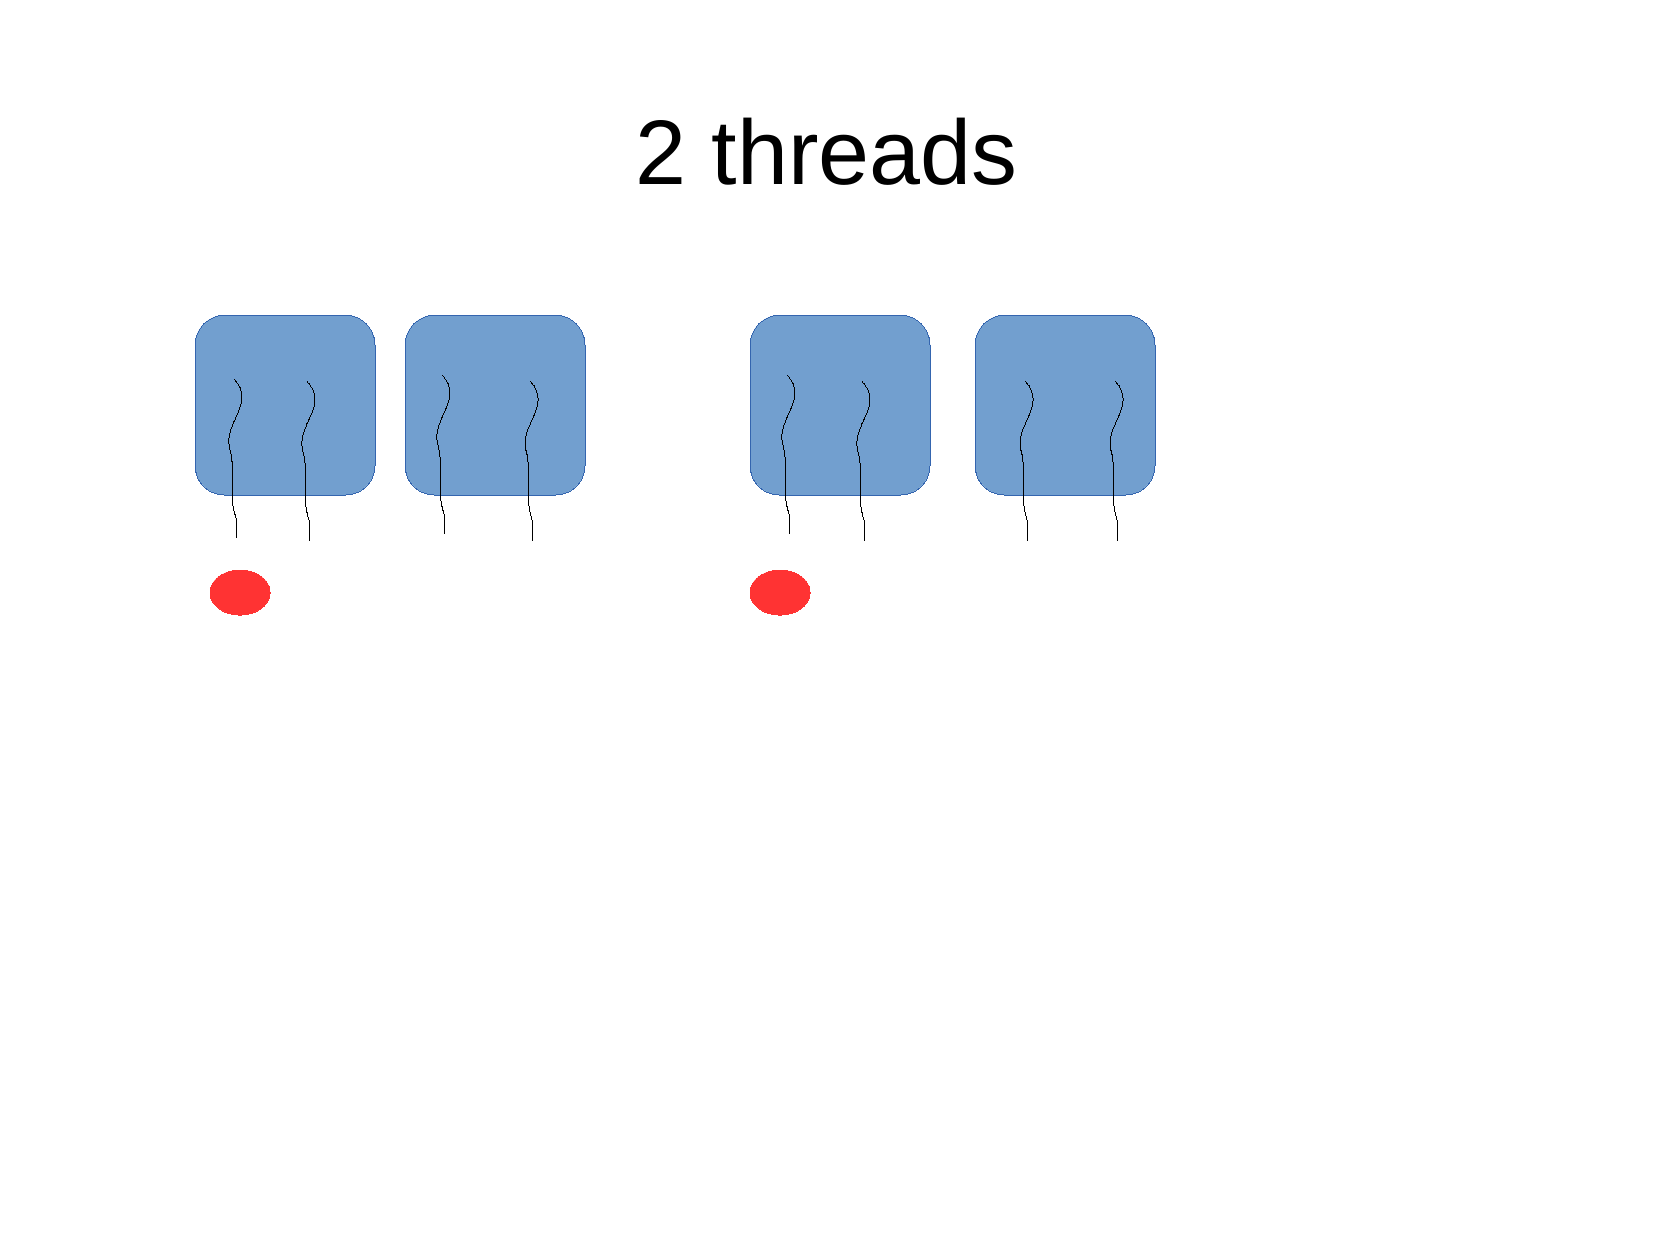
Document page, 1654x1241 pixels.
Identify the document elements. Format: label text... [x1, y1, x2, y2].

title 2 threads [82, 49, 1571, 257]
text_box [975, 315, 1156, 496]
text_box [750, 570, 811, 616]
text_box [405, 315, 586, 496]
text_box [210, 570, 271, 616]
text_box [195, 315, 376, 496]
text_box [750, 315, 931, 496]
